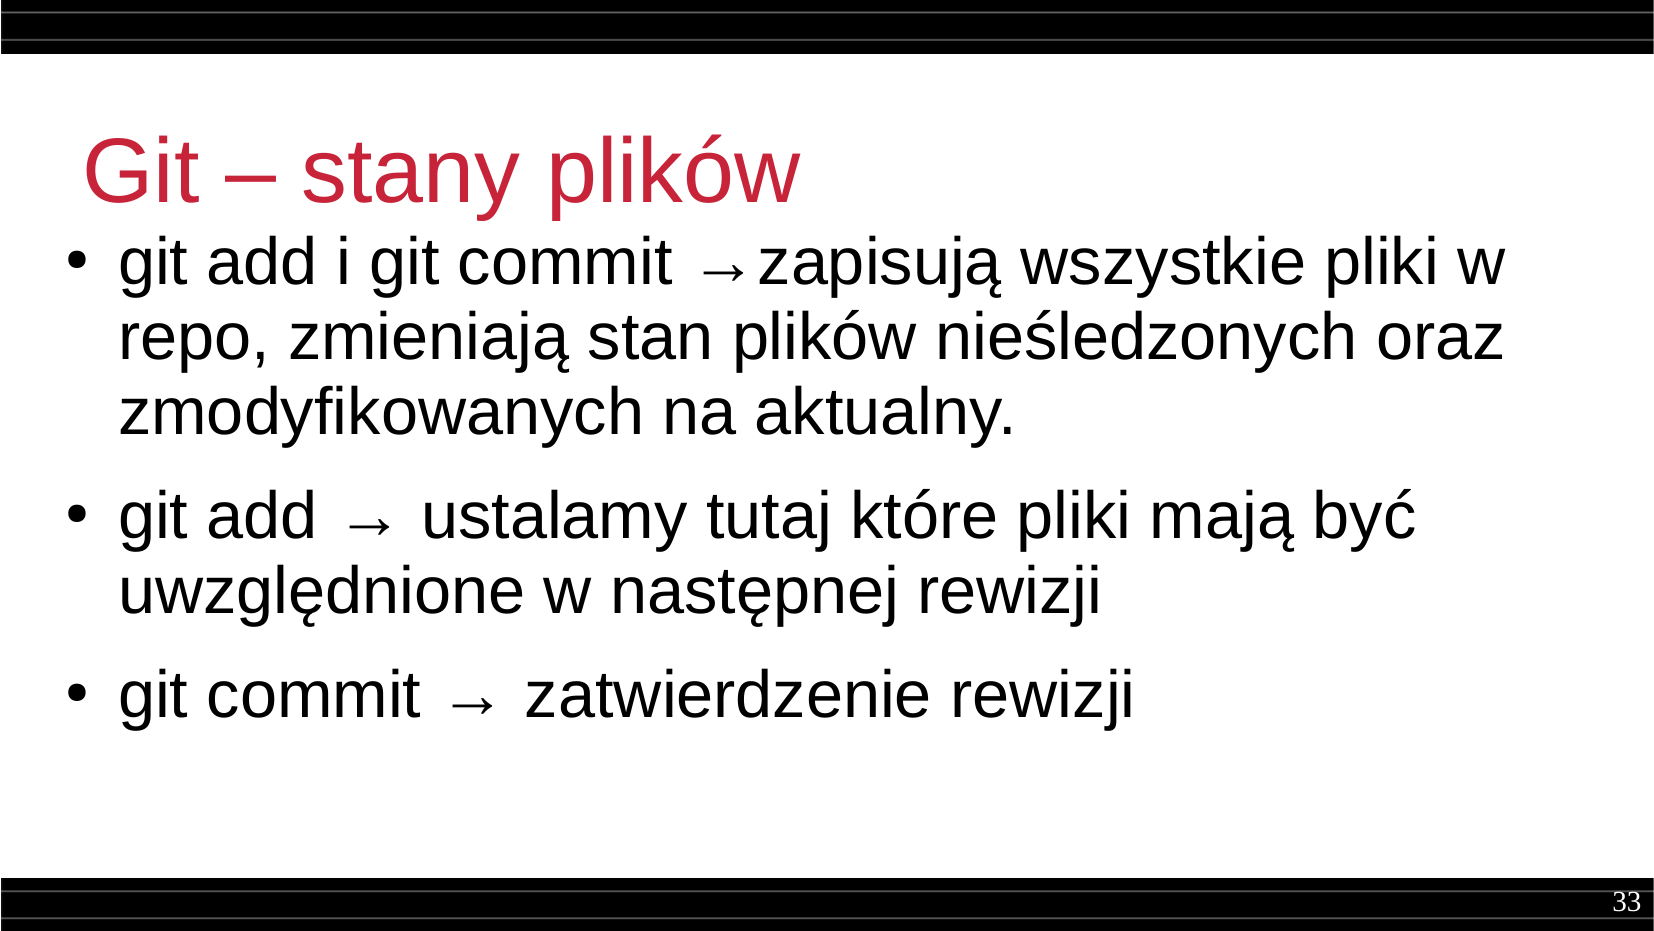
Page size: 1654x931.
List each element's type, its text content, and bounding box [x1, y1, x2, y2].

title Git – stany plików [82, 92, 1571, 249]
picture [1, 0, 1654, 54]
list git add i git commit →zapisują wszystkie pliki w repo, zmieniają stan plików nieśledzonych oraz zmodyfikowanych na aktualny. git add → ustalamy tutaj które pliki mają być uwzględnione w następnej rewizji git commit → zatwierdzenie rewizji [47, 224, 1536, 804]
picture [1, 878, 1654, 931]
